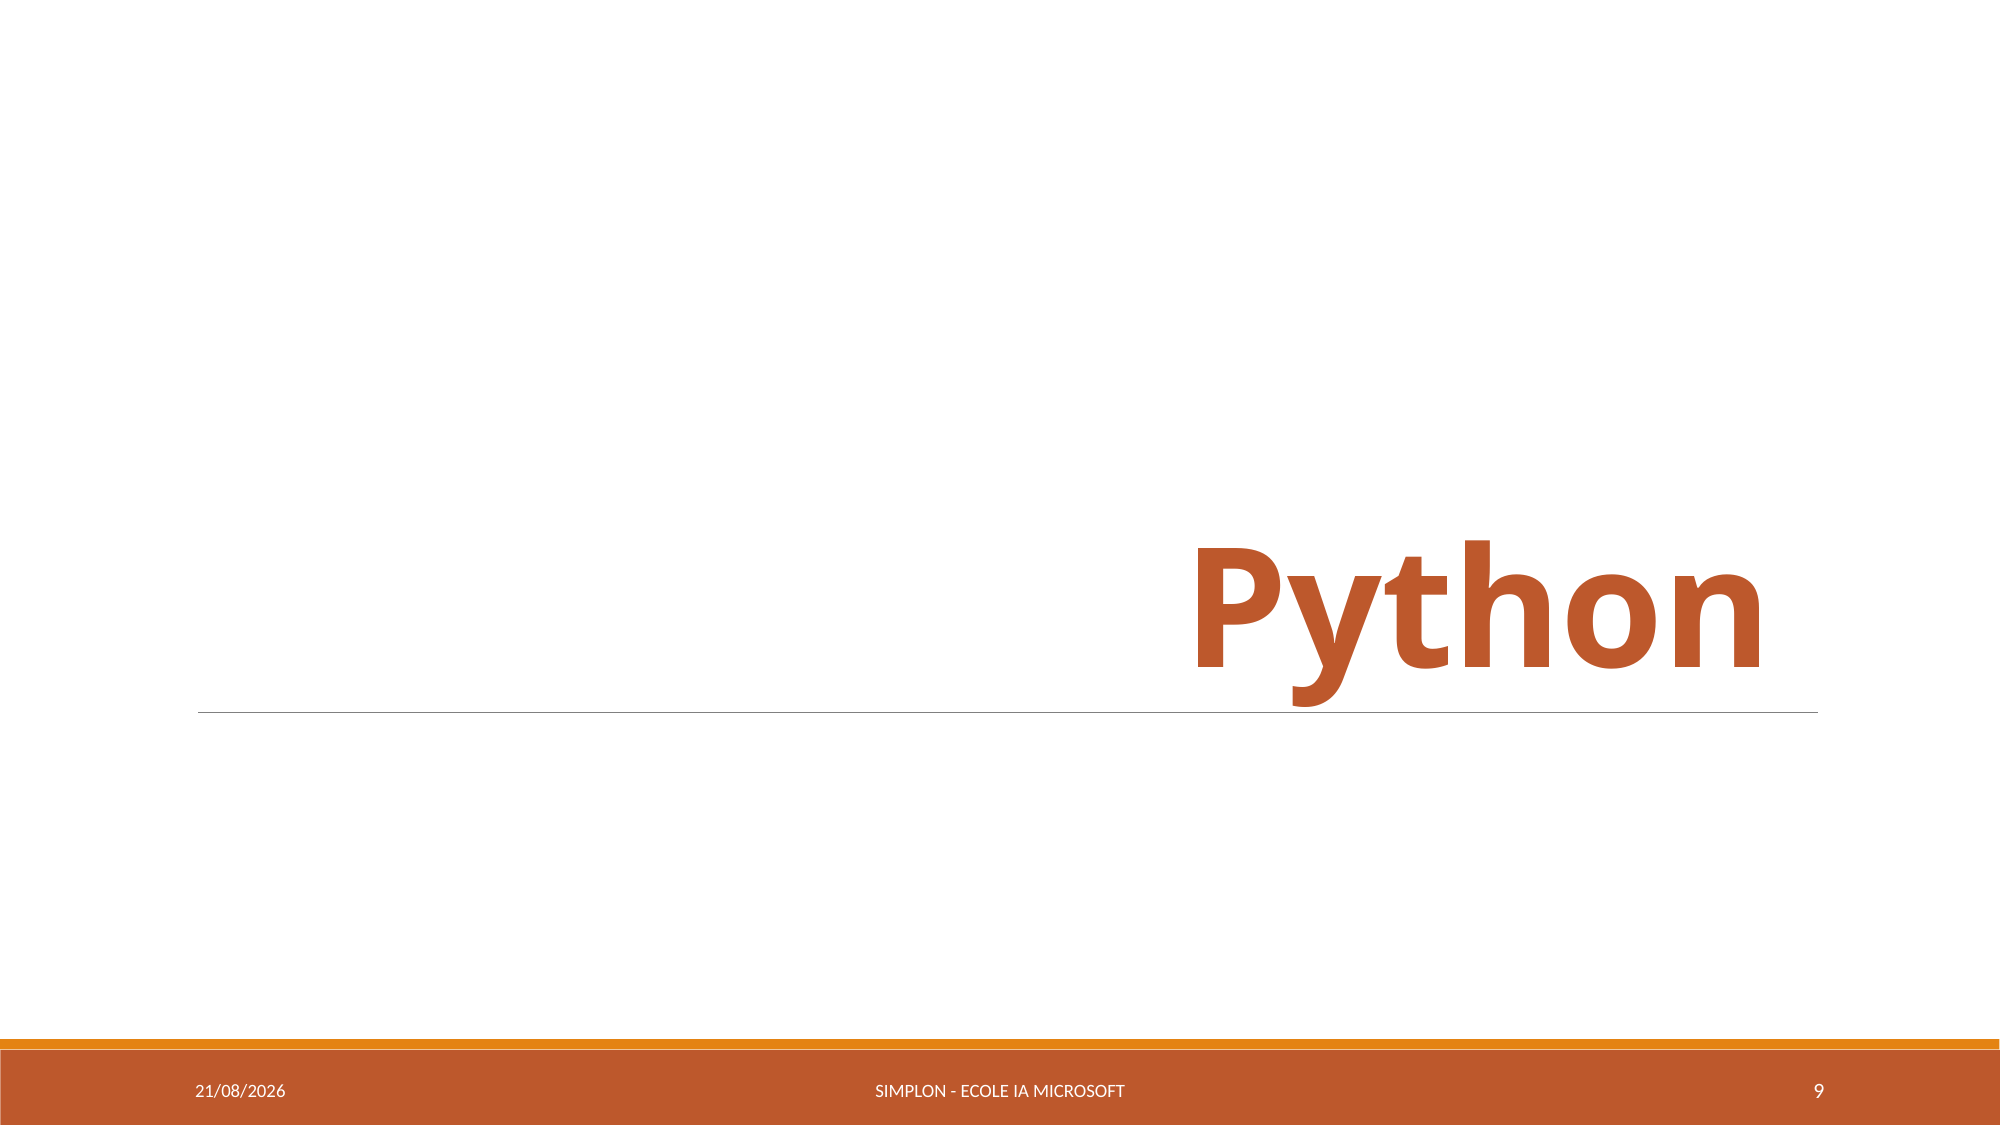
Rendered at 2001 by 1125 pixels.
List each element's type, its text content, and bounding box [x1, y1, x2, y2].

slide_number 16/01/2020 [180, 1059, 586, 1120]
title Python [180, 124, 1830, 710]
footer Simplon - Ecole IA Microsoft [604, 1059, 1396, 1120]
slide_number <numéro> [1624, 1059, 1840, 1120]
